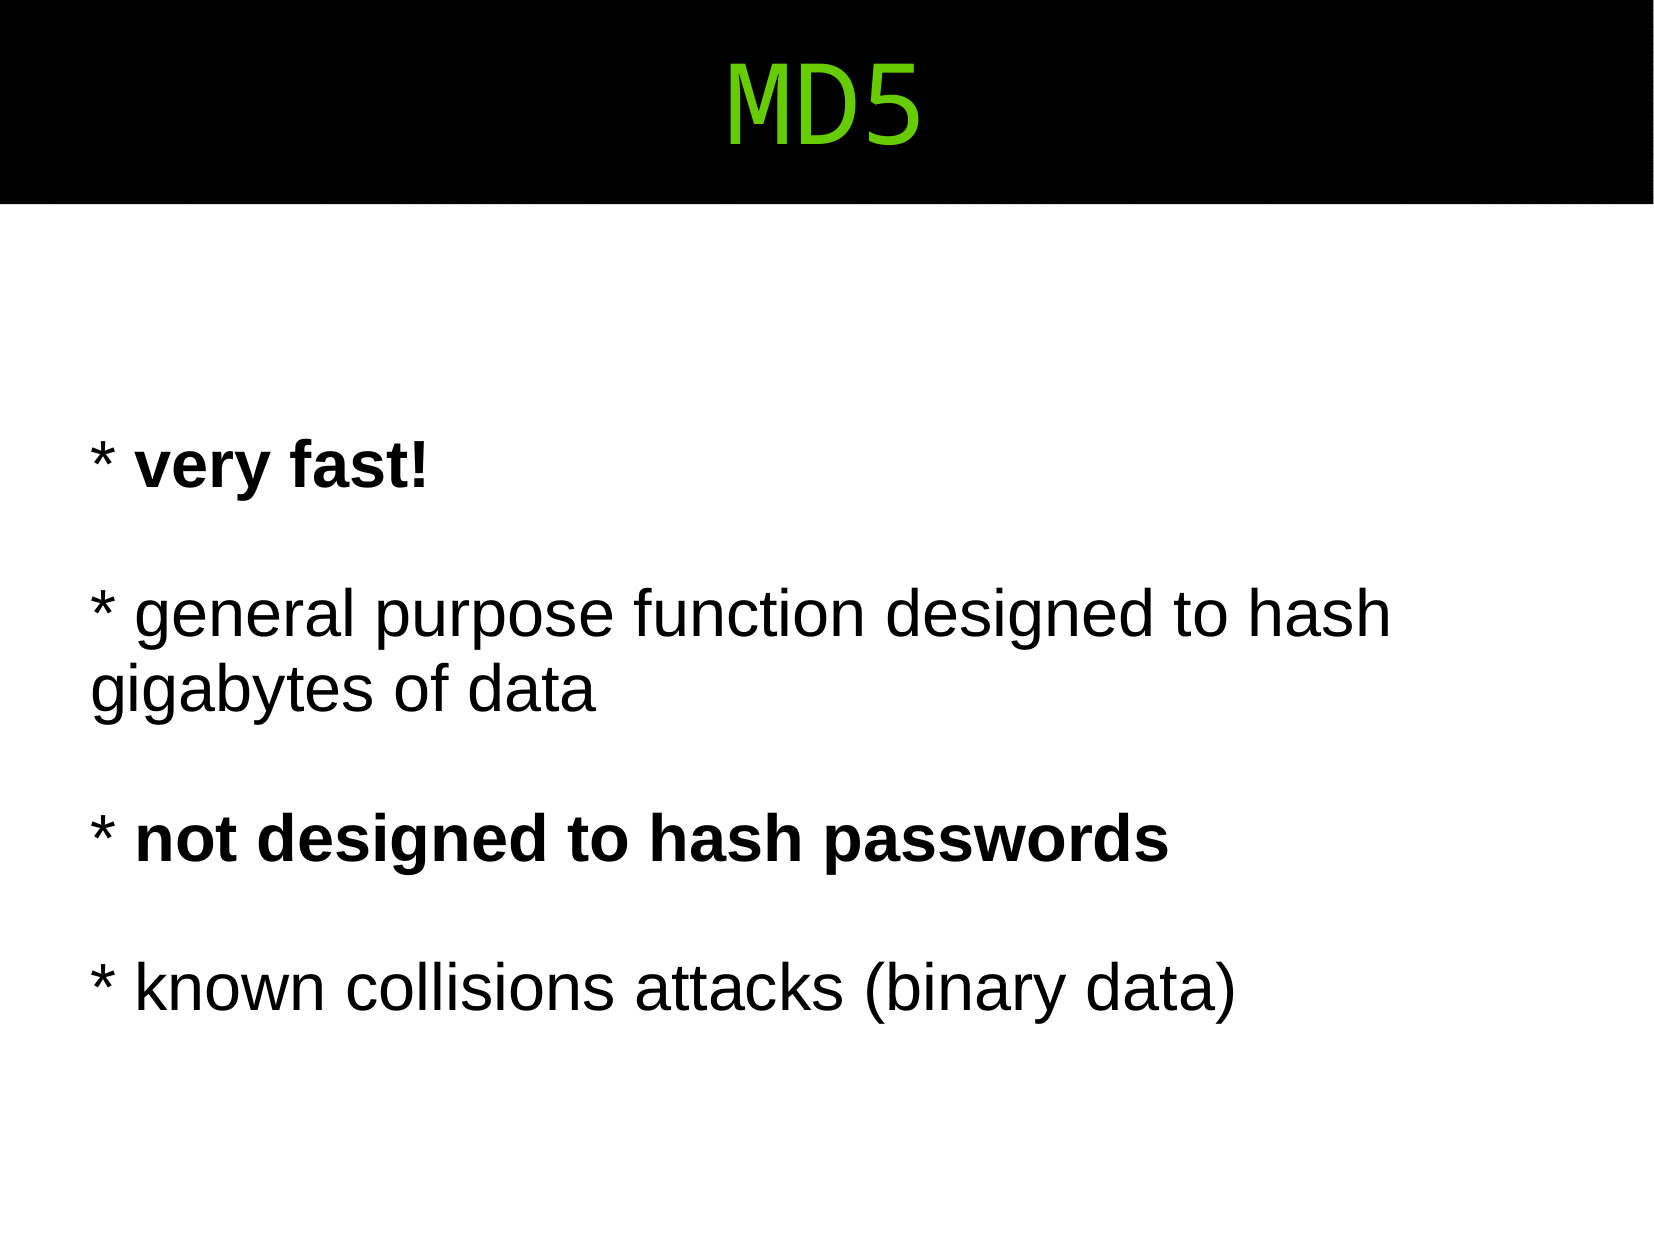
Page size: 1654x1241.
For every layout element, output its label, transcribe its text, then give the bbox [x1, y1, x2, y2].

subtitle * very fast! * general purpose function designed to hash gigabytes of data * not designed to hash passwords * known collisions attacks (binary data) [90, 305, 1621, 1146]
title MD5 [0, 0, 1654, 205]
